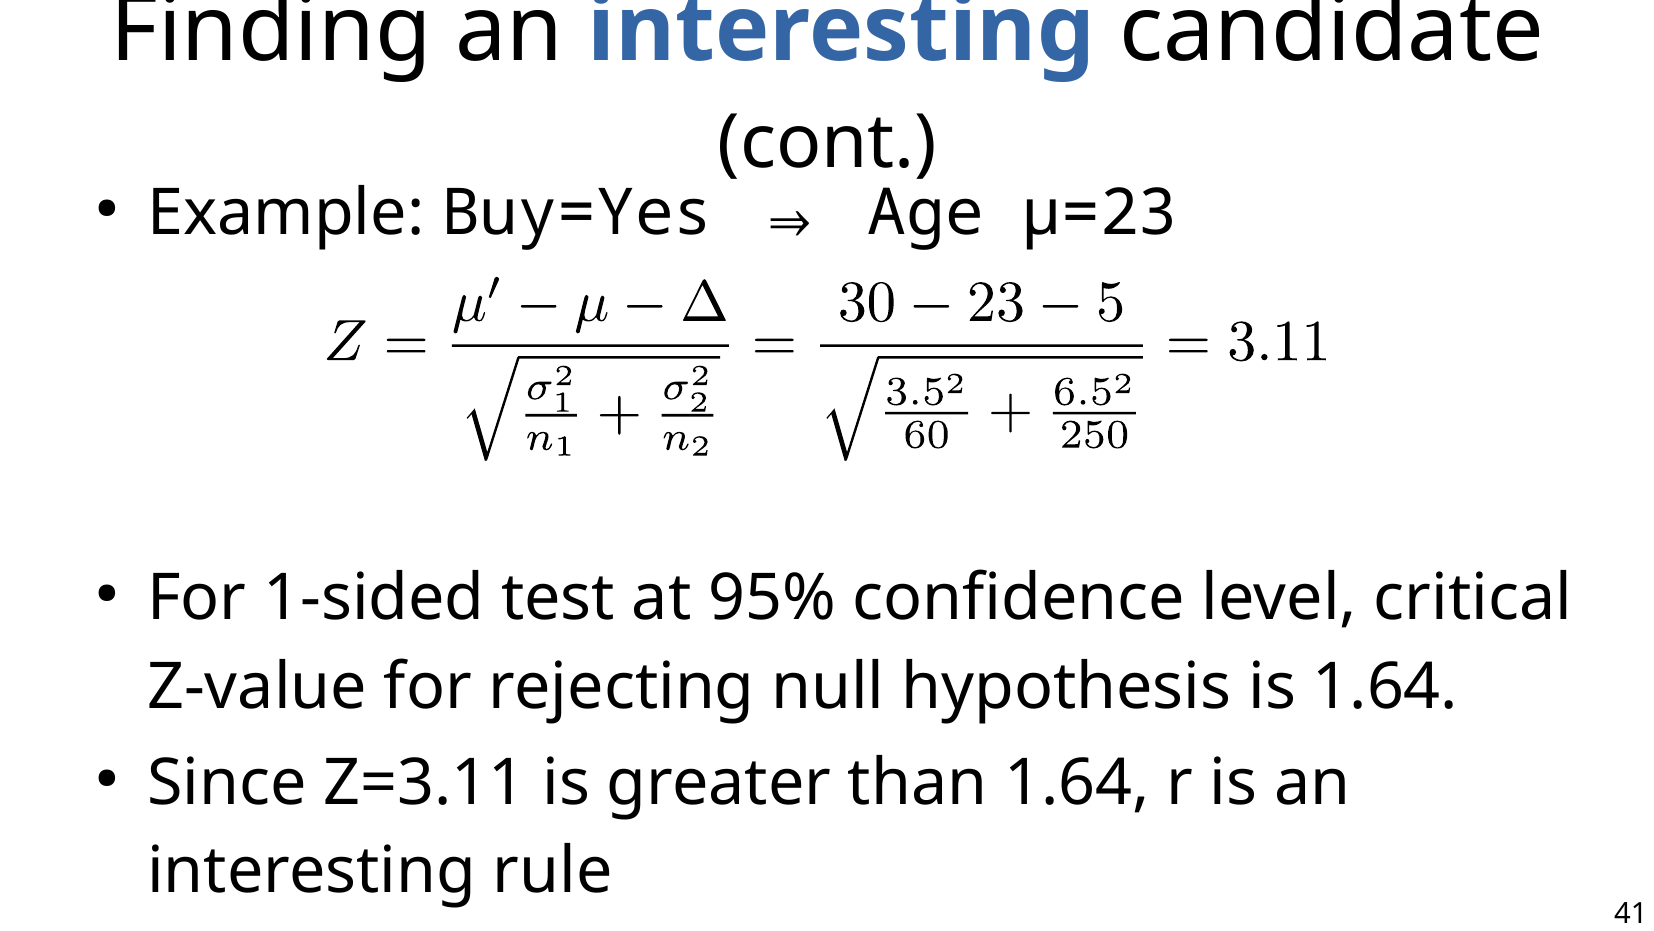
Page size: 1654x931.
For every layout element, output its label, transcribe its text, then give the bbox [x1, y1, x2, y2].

list Example: Buy=Yes ⇒ Age μ=23 For 1-sided test at 95% confidence level, critical Z-value for rejecting null hypothesis is 1.64. Since Z=3.11 is greater than 1.64, r is an interesting rule [63, 158, 1598, 931]
title Finding an interesting candidate (cont.) [0, 0, 1654, 179]
text_box [323, 276, 1331, 461]
